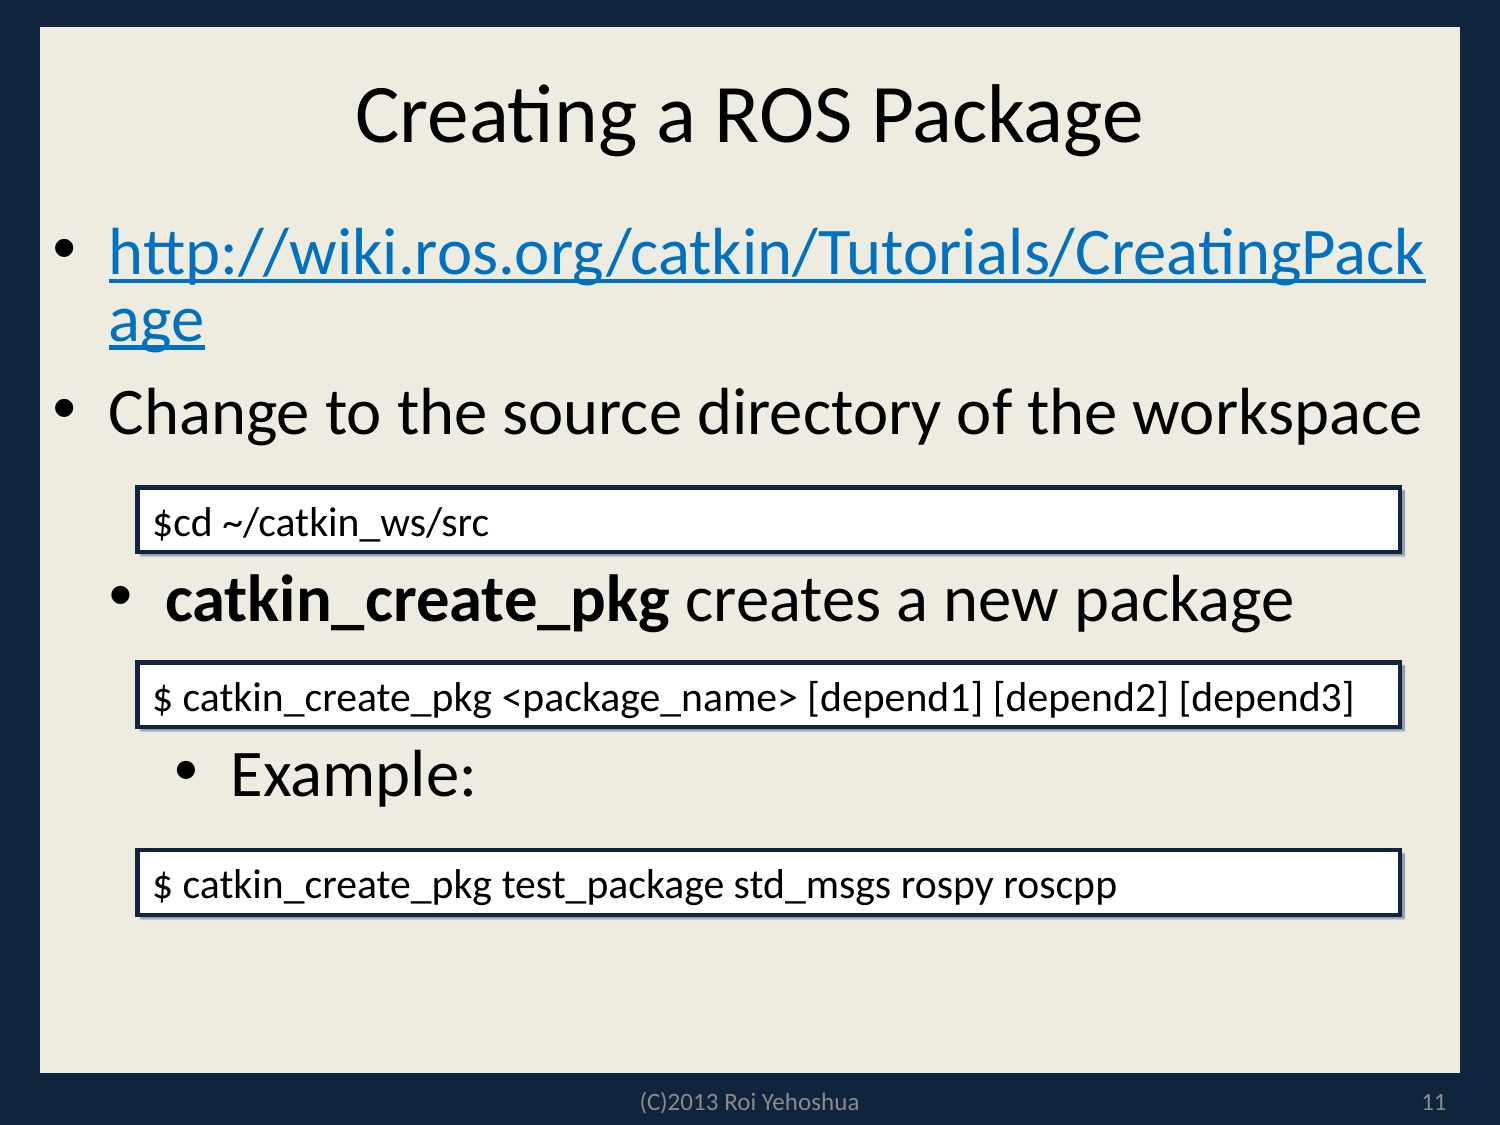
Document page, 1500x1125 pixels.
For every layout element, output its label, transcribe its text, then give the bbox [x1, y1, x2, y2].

footer (C)2013 Roi Yehoshua [512, 1074, 988, 1125]
text_box $ catkin_create_pkg <package_name> [depend1] [depend2] [depend3] [137, 662, 1400, 728]
list http://wiki.ros.org/catkin/Tutorials/CreatingPackage Change to the source directory of the workspace catkin_create_pkg creates a new package Example: [37, 200, 1463, 1080]
slide_number <number> [1111, 1074, 1462, 1125]
text_box $cd ~/catkin_ws/src [137, 487, 1400, 553]
title Creating a ROS Package [37, 31, 1463, 188]
text_box $ catkin_create_pkg test_package std_msgs rospy roscpp [137, 849, 1400, 915]
